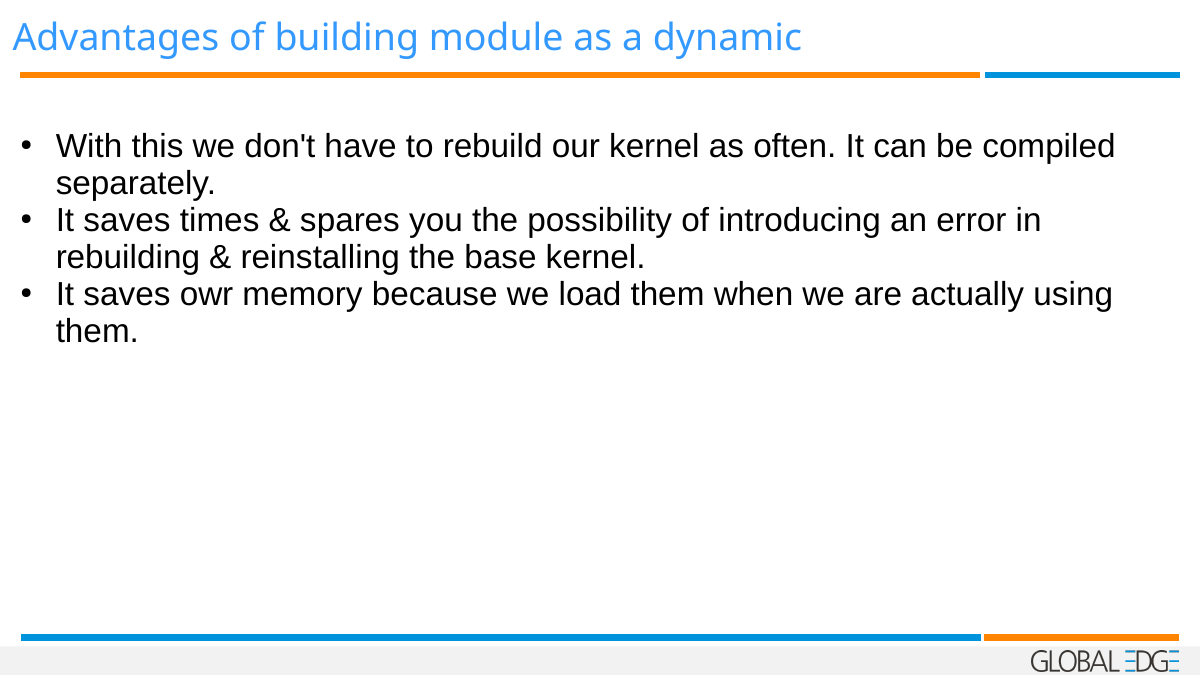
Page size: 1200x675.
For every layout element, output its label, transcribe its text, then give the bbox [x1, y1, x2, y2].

subtitle With this we don't have to rebuild our kernel as often. It can be compiled separately. It saves times & spares you the possibility of introducing an error in rebuilding & reinstalling the base kernel. It saves owr memory because we load them when we are actually using them. [20, 86, 1179, 390]
picture [1031, 650, 1179, 672]
title Advantages of building module as a dynamic [12, 9, 1088, 63]
